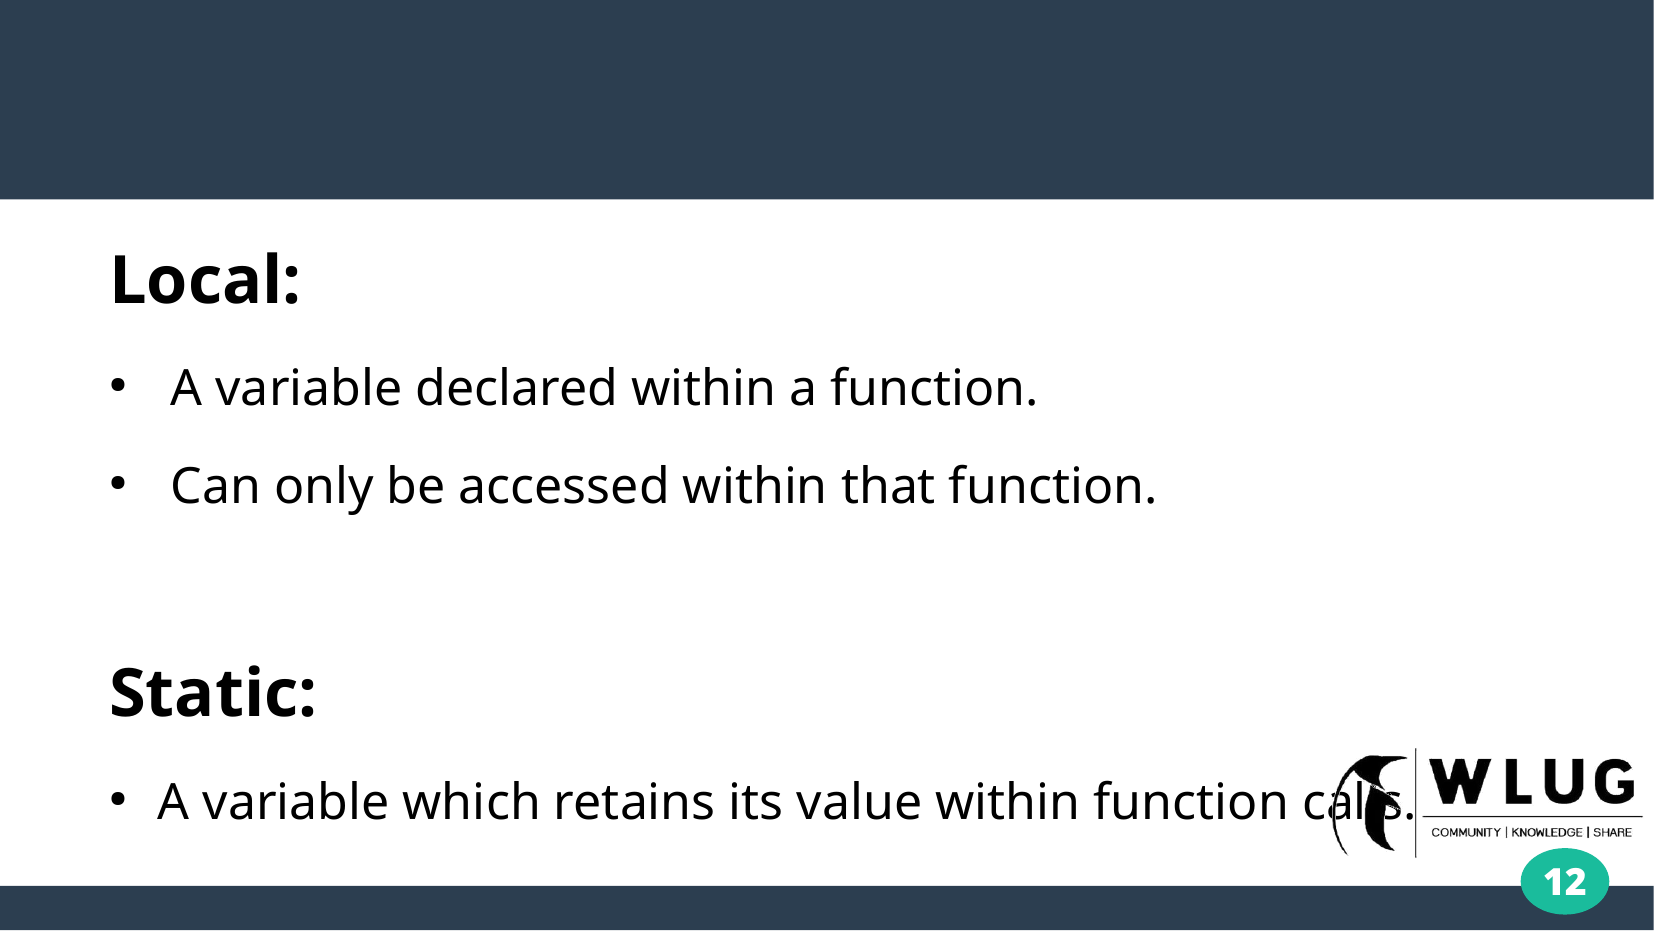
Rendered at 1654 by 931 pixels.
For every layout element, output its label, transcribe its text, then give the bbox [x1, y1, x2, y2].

text_box Local: A variable declared within a function. Can only be accessed within that function. Static: A variable which retains its value within function calls. [94, 224, 1539, 774]
picture [1311, 740, 1654, 863]
